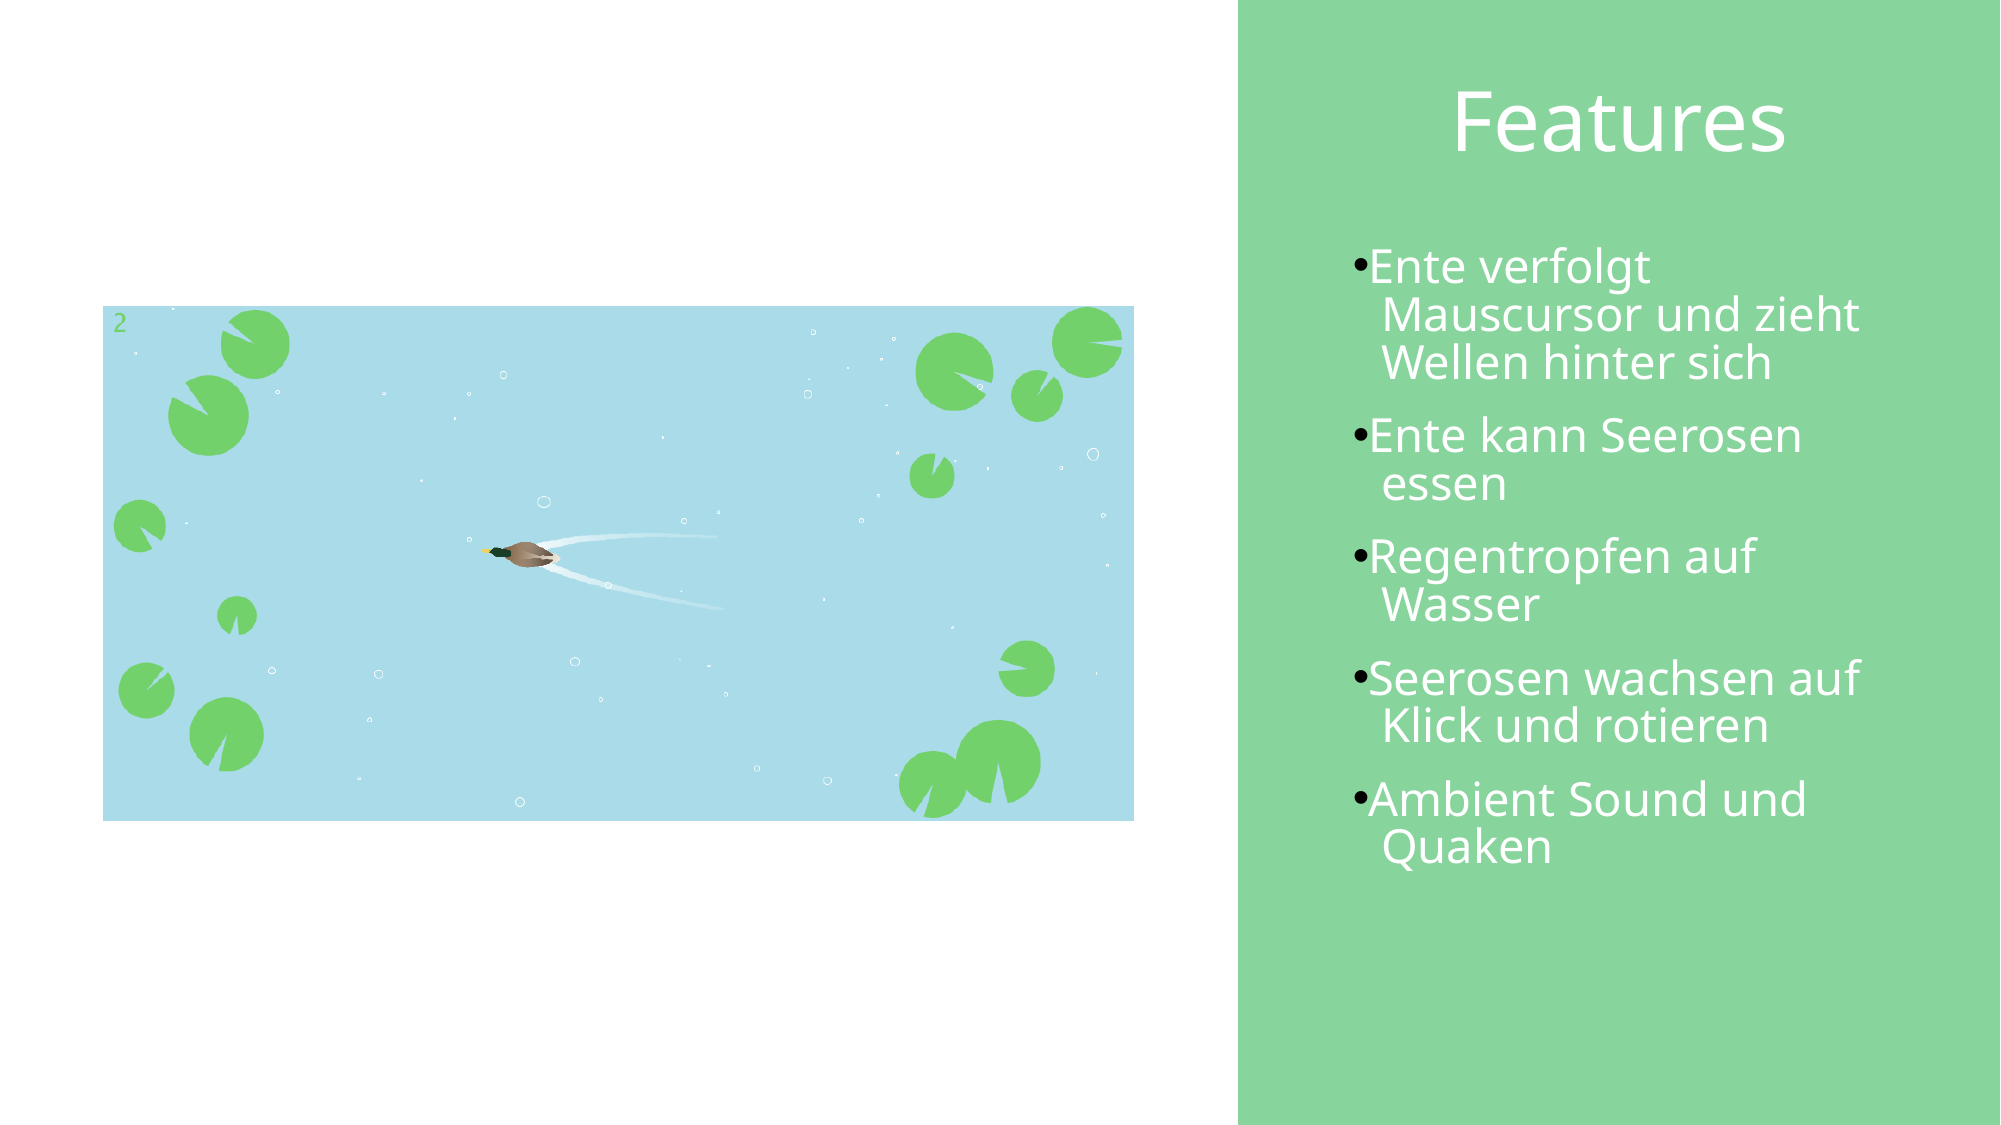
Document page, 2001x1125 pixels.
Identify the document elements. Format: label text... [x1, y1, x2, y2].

list Ente verfolgt Mauscursor und zieht Wellen hinter sich Ente kann Seerosen essen Regentropfen auf Wasser Seerosen wachsen auf Klick und rotieren Ambient Sound und Quaken [1338, 237, 1897, 888]
picture [103, 305, 1134, 821]
text_box Features [1330, 60, 1910, 177]
text_box [1240, 0, 2000, 1125]
